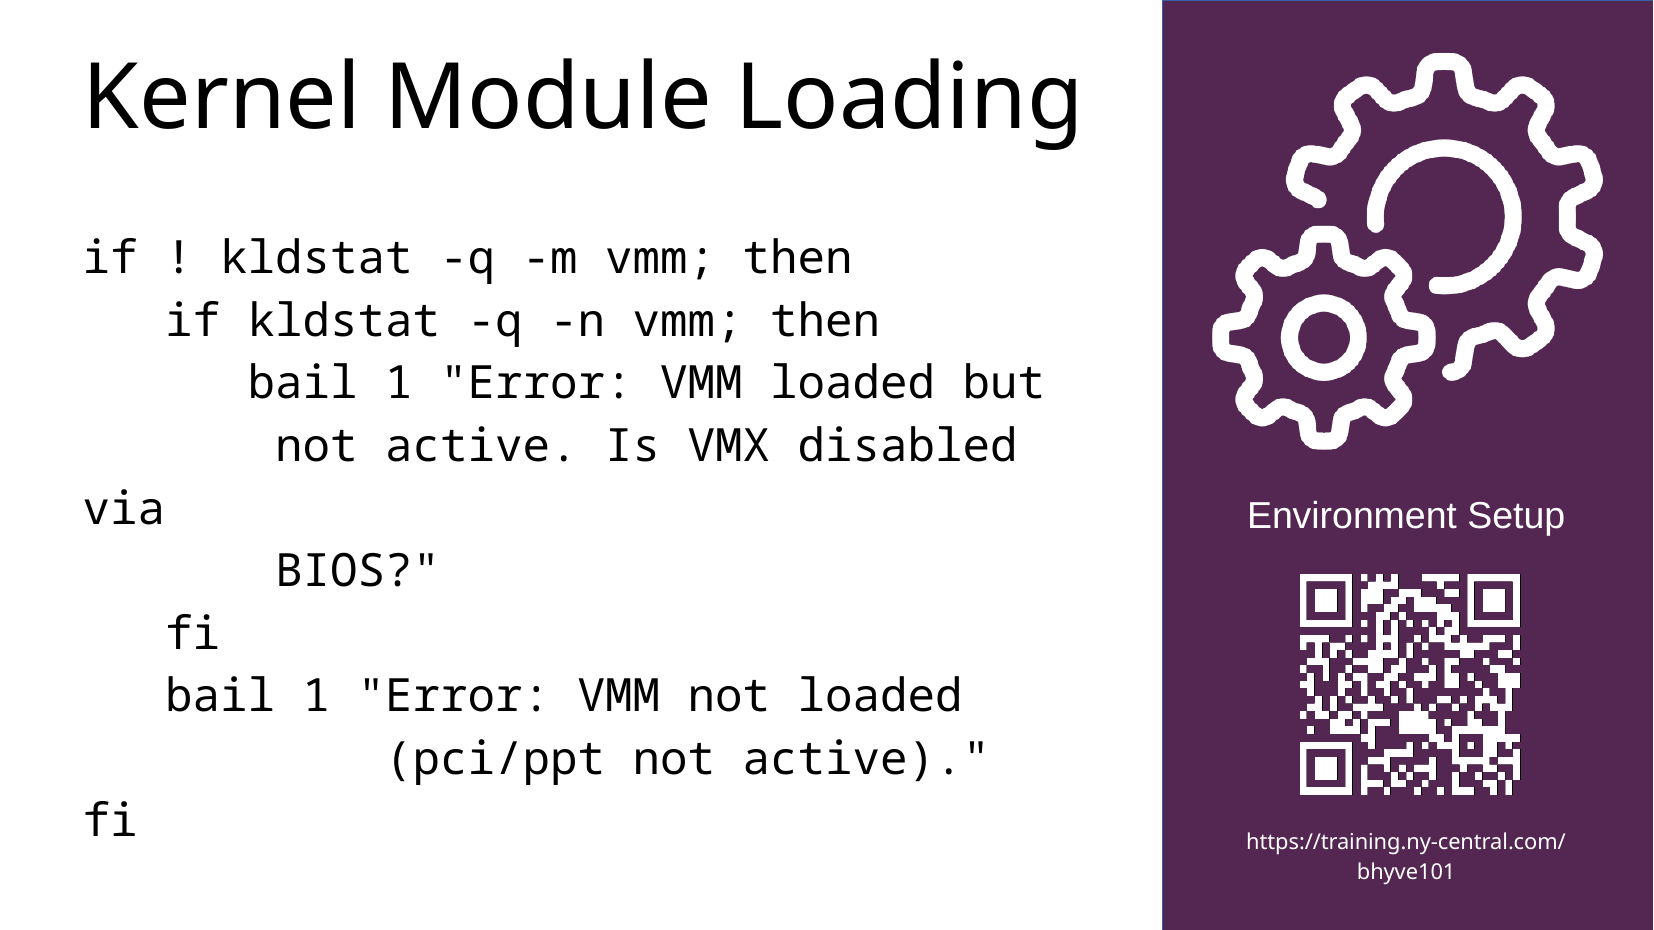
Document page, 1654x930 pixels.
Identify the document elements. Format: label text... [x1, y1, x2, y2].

subtitle if ! kldstat -q -m vmm; then if kldstat -q -n vmm; then bail 1 "Error: VMM loaded but not active. Is VMX disabled via BIOS?" fi bail 1 "Error: VMM not loaded (pci/ppt not active)." fi [82, 224, 1126, 825]
picture [1200, 44, 1613, 458]
text_box Environment Setup [1200, 487, 1613, 638]
title Kernel Module Loading [82, 37, 1571, 150]
text_box [1162, 0, 1653, 930]
text_box https://training.ny-central.com/bhyve101 [1200, 819, 1613, 930]
picture [1268, 638, 1550, 826]
